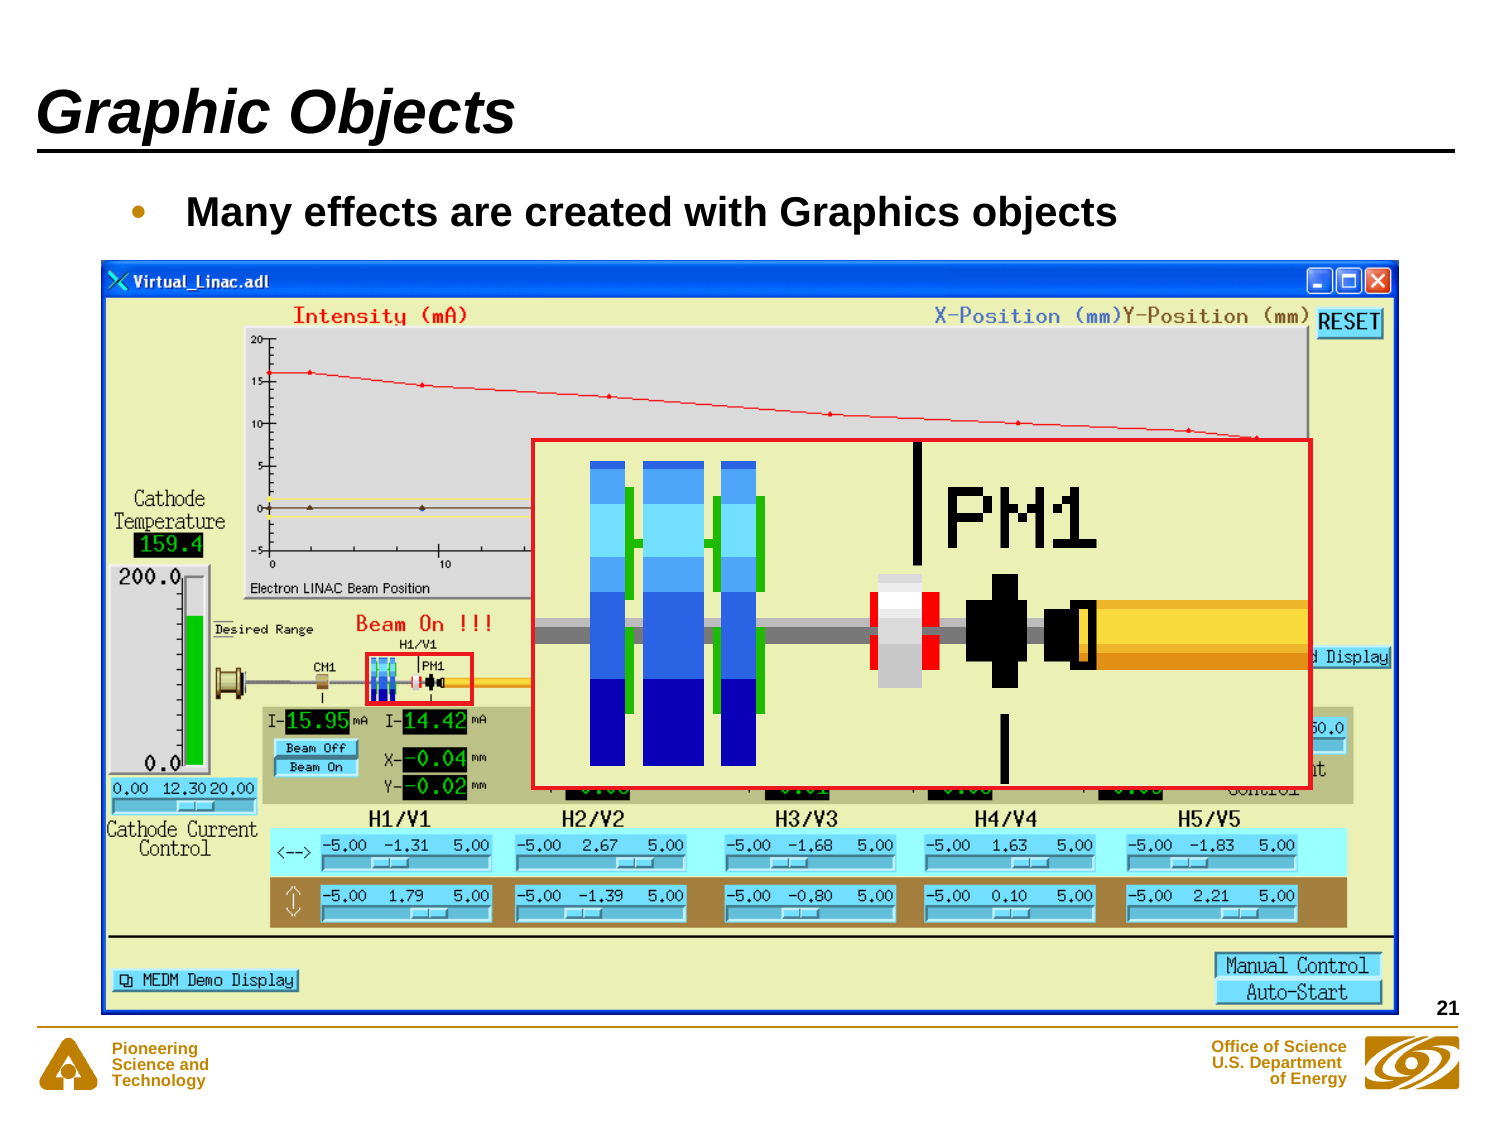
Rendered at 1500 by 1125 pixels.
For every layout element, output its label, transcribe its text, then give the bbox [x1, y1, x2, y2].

list Many effects are created with Graphics objects [114, 181, 1459, 247]
picture [1362, 1032, 1463, 1093]
title Graphic Objects [21, 75, 1459, 154]
picture [35, 1034, 101, 1094]
picture [101, 260, 1399, 1015]
